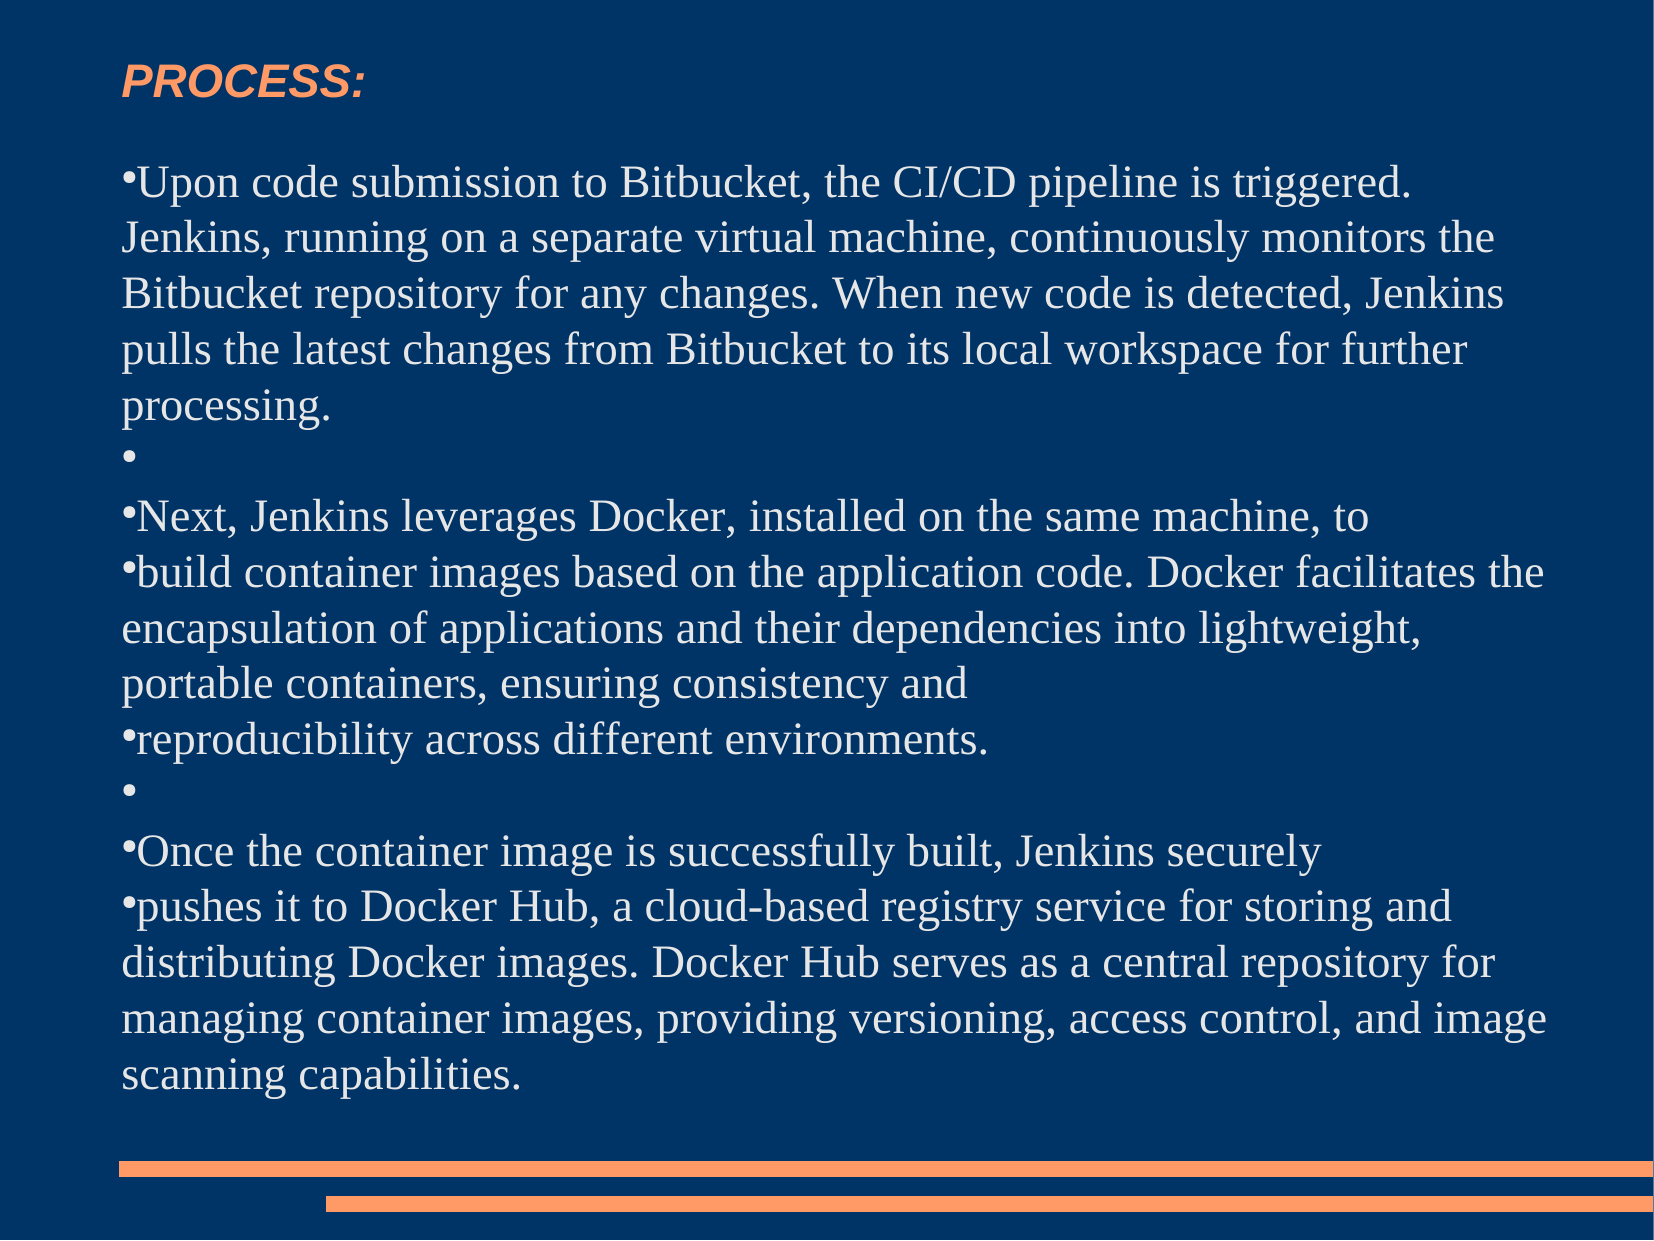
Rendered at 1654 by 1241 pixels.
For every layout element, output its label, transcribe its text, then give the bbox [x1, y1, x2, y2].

title PROCESS: [121, 0, 1534, 150]
list Upon code submission to Bitbucket, the CI/CD pipeline is triggered. Jenkins, running on a separate virtual machine, continuously monitors the Bitbucket repository for any changes. When new code is detected, Jenkins pulls the latest changes from Bitbucket to its local workspace for further processing. Next, Jenkins leverages Docker, installed on the same machine, to build container images based on the application code. Docker facilitates the encapsulation of applications and their dependencies into lightweight, portable containers, ensuring consistency and reproducibility across different environments. Once the container image is successfully built, Jenkins securely pushes it to Docker Hub, a cloud-based registry service for storing and distributing Docker images. Docker Hub serves as a central repository for managing container images, providing versioning, access control, and image scanning capabilities. [121, 150, 1561, 1108]
